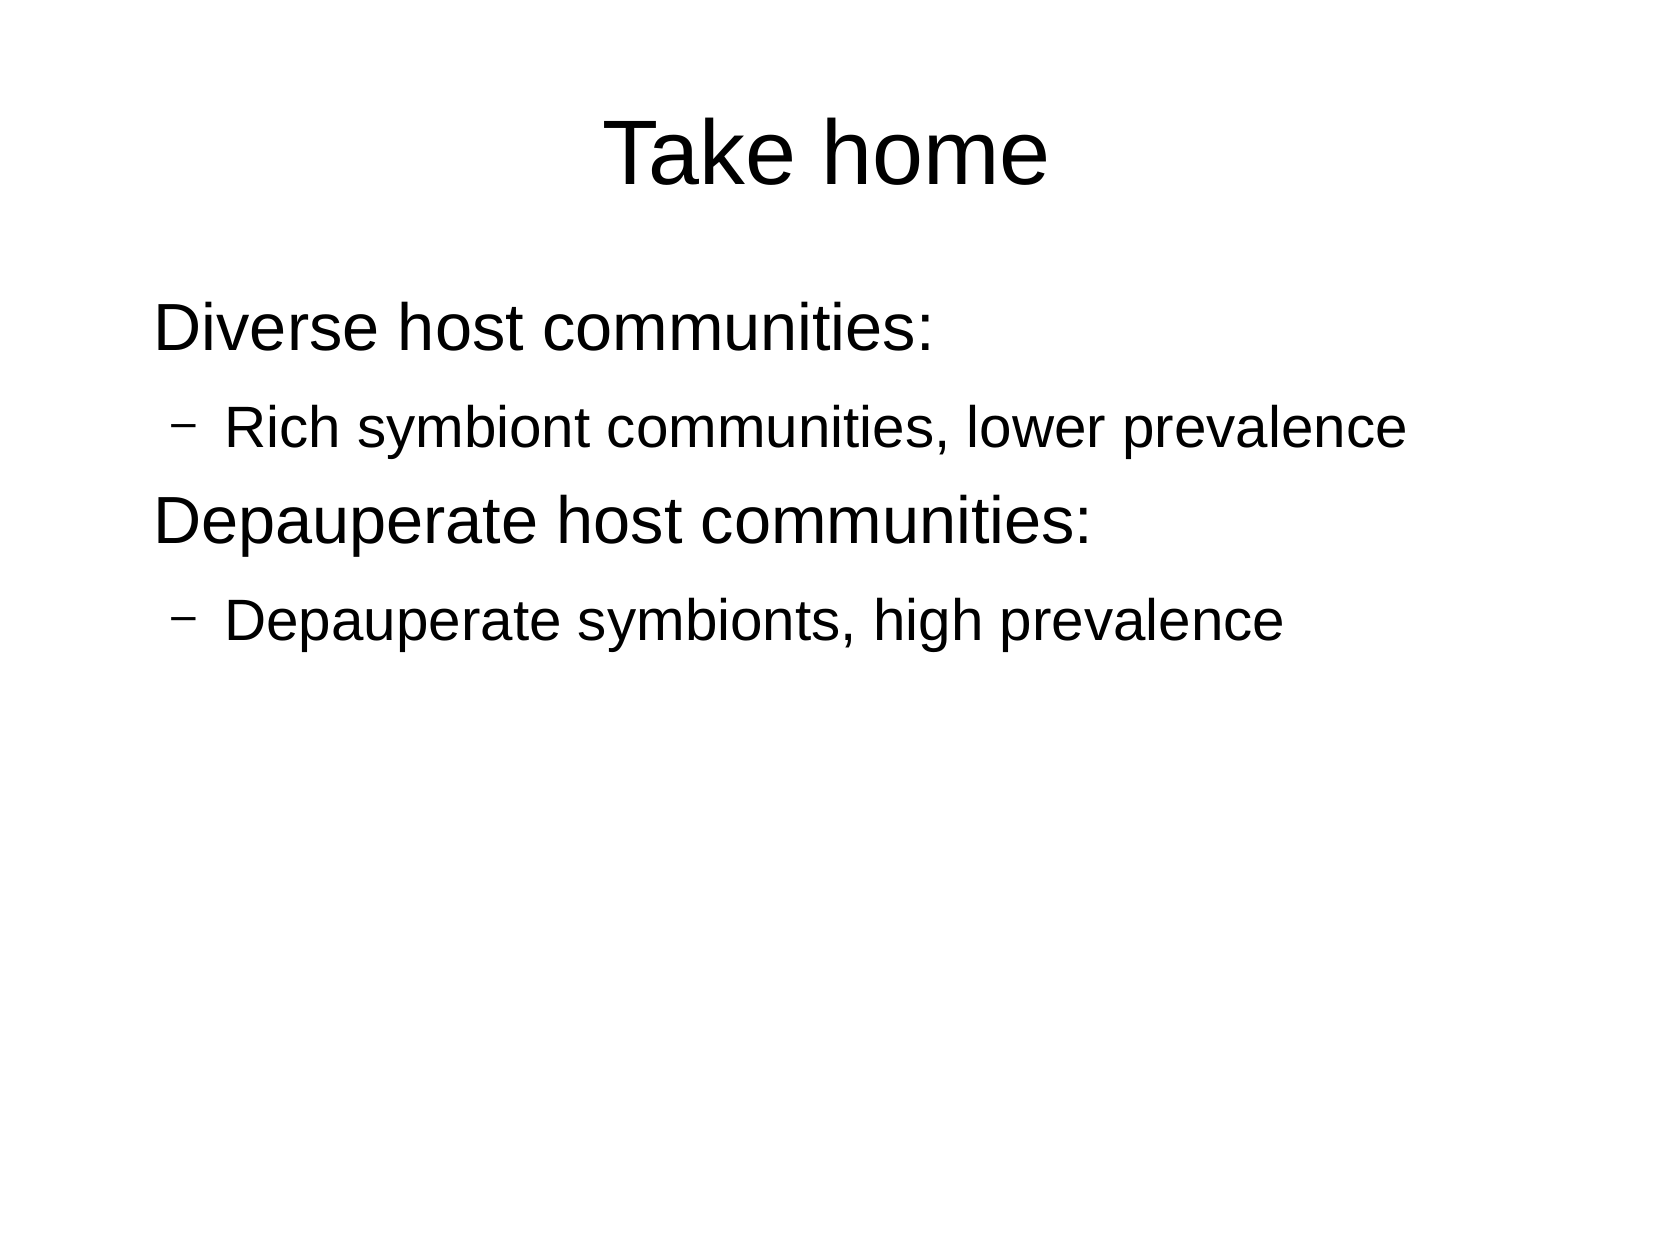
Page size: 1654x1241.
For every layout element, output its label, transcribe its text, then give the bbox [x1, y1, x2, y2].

title Take home [82, 49, 1571, 257]
list Diverse host communities: Rich symbiont communities, lower prevalence Depauperate host communities: Depauperate symbionts, high prevalence [82, 290, 1571, 1010]
